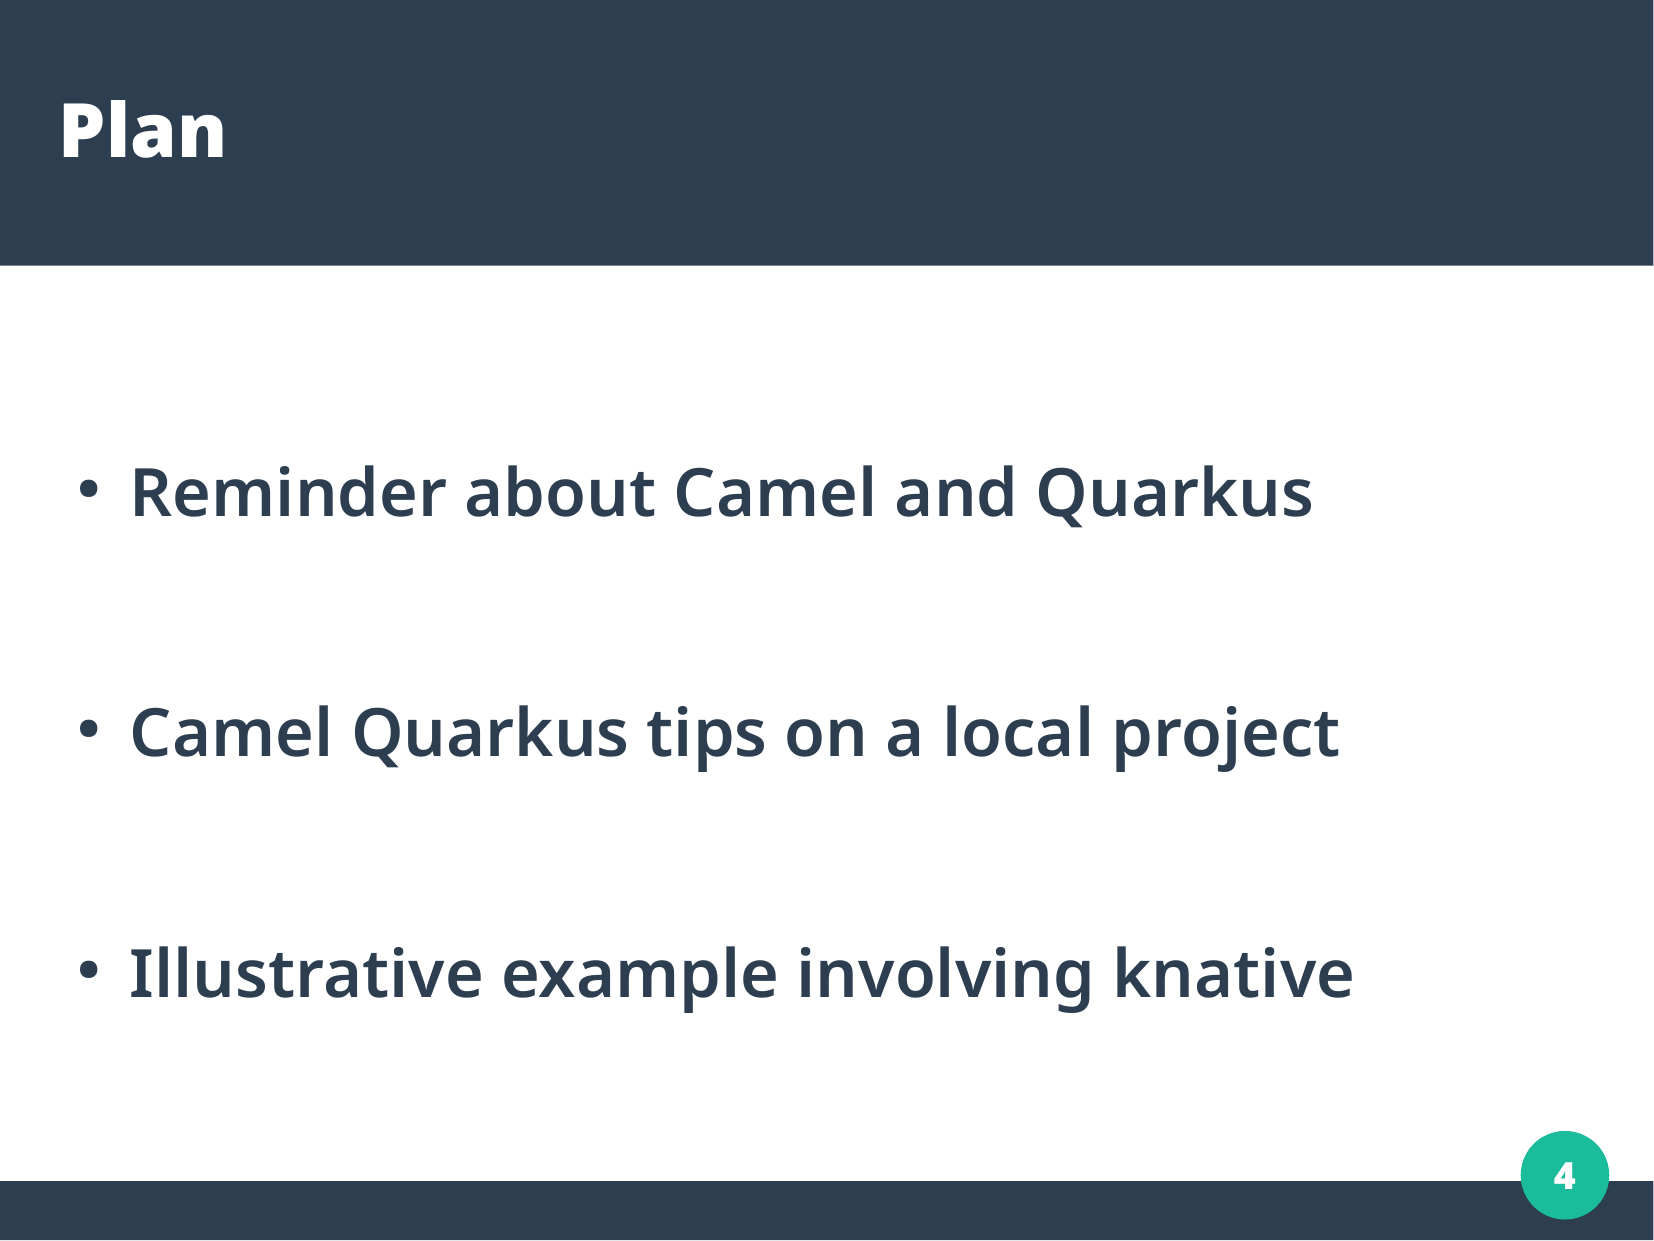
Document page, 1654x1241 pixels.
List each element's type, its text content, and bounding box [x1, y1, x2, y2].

list Reminder about Camel and Quarkus Camel Quarkus tips on a local project Illustrative example involving knative [59, 324, 1595, 1152]
title Plan [59, 49, 1595, 207]
